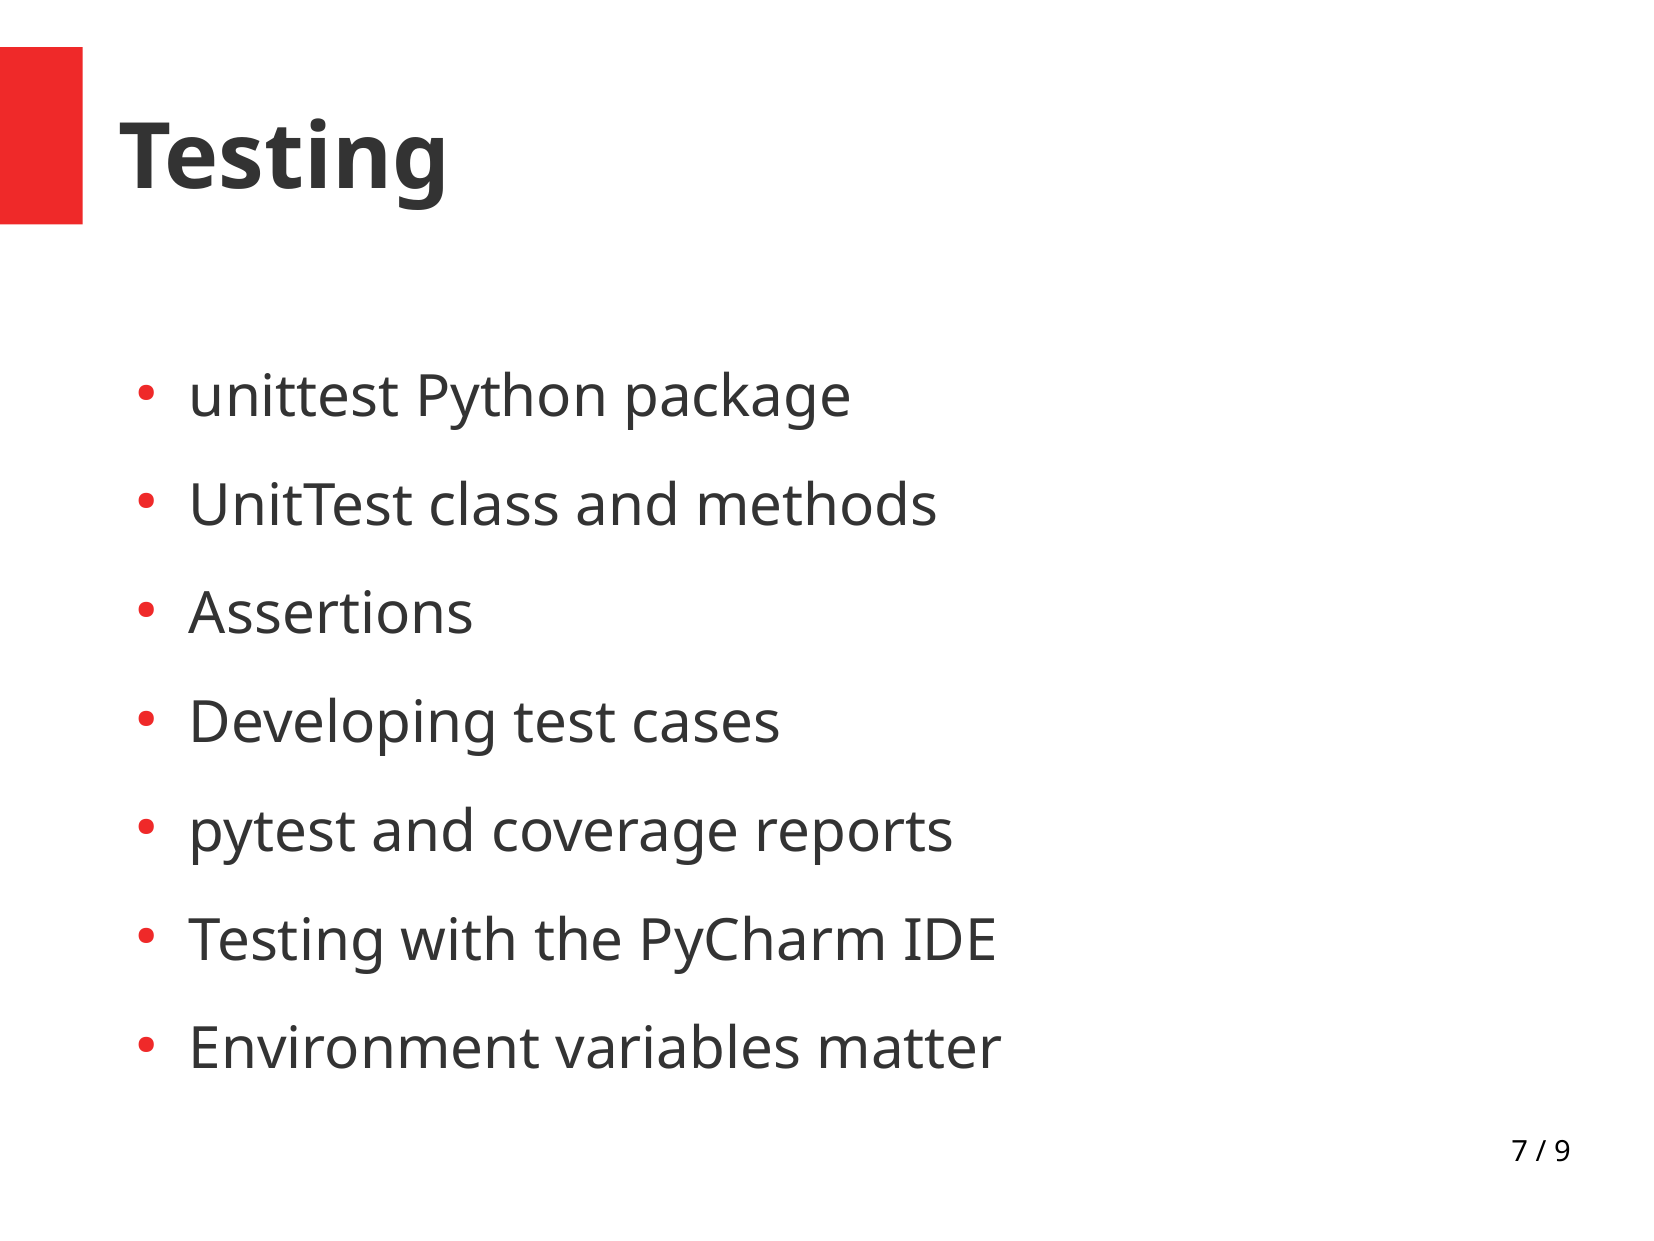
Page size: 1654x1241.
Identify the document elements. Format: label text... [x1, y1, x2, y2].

title Testing [118, 49, 1571, 257]
list unittest Python package UnitTest class and methods Assertions Developing test cases pytest and coverage reports Testing with the PyCharm IDE Environment variables matter [118, 354, 1536, 1074]
